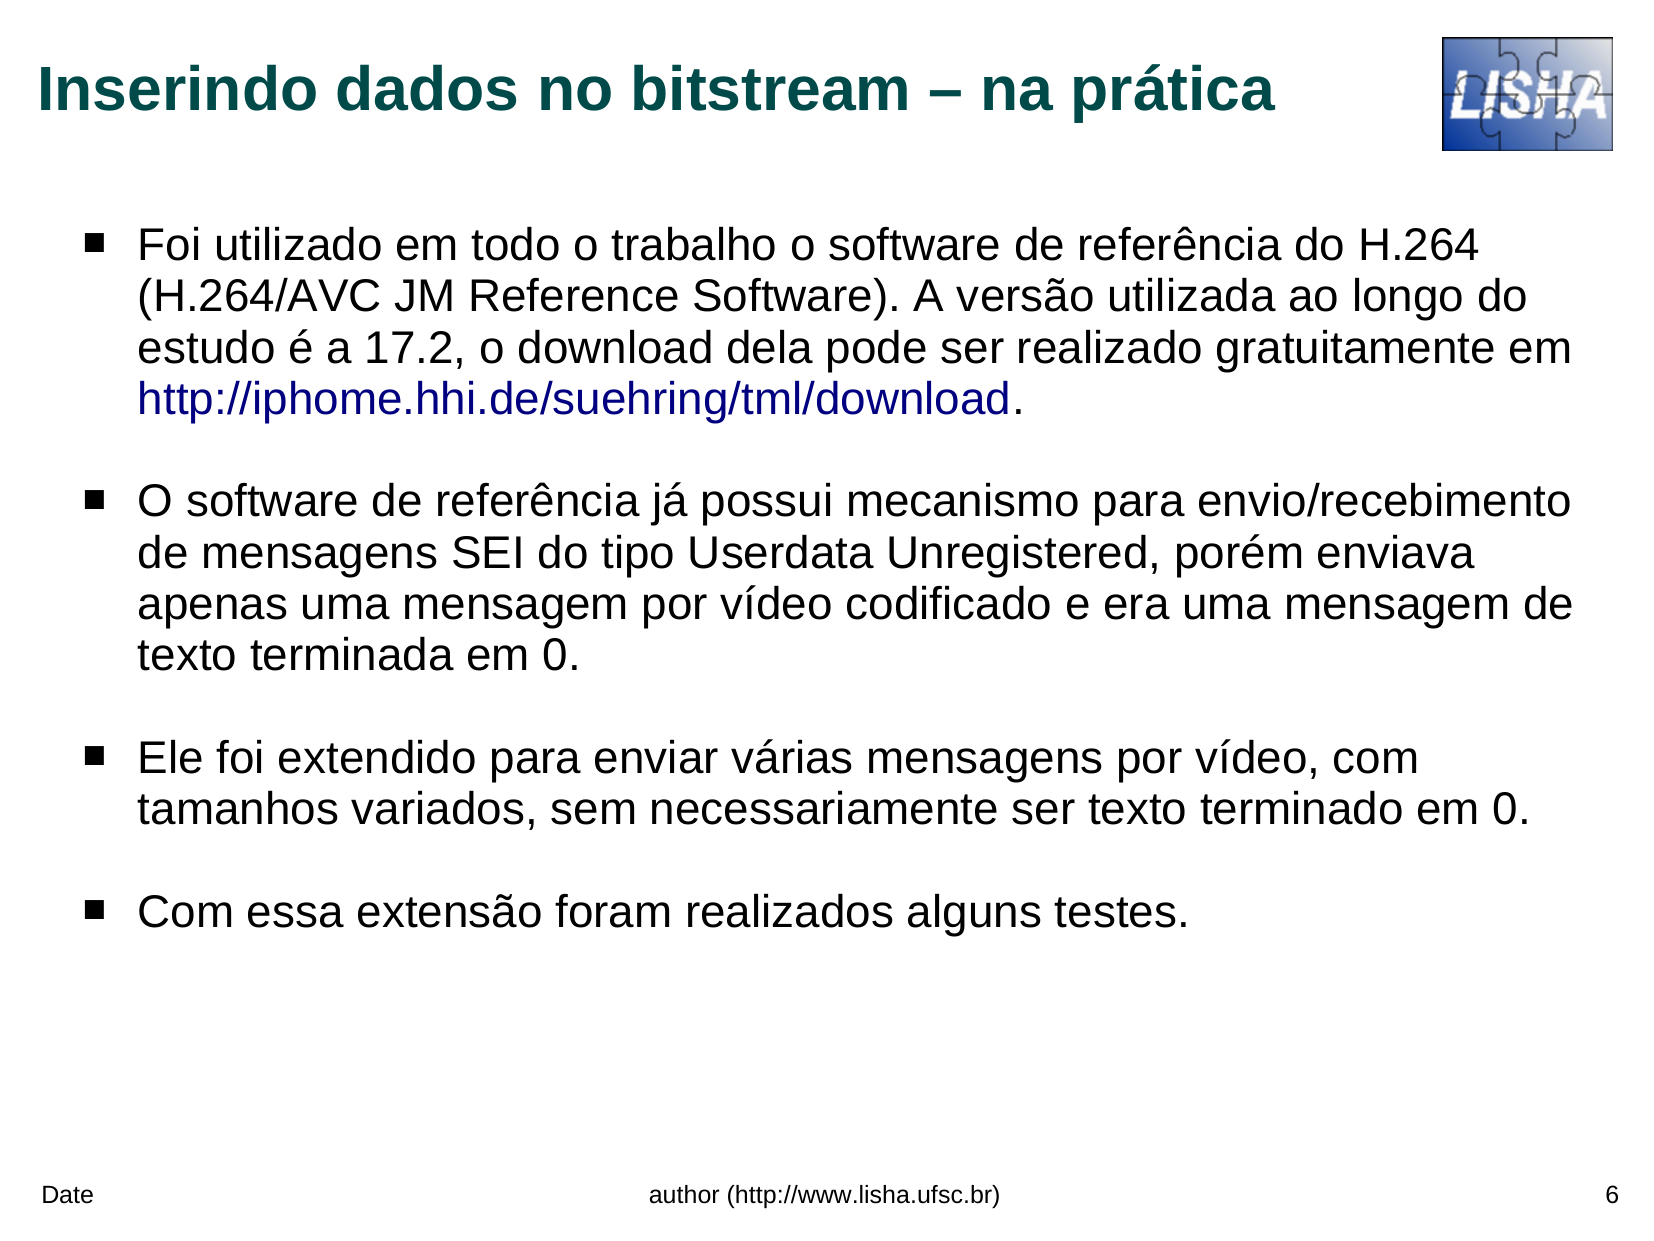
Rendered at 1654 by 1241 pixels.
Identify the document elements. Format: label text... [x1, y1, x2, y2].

list Foi utilizado em todo o trabalho o software de referência do H.264 (H.264/AVC JM Reference Software). A versão utilizada ao longo do estudo é a 17.2, o download dela pode ser realizado gratuitamente em http://iphome.hhi.de/suehring/tml/download. O software de referência já possui mecanismo para envio/recebimento de mensagens SEI do tipo Userdata Unregistered, porém enviava apenas uma mensagem por vídeo codificado e era uma mensagem de texto terminada em 0. Ele foi extendido para enviar várias mensagens por vídeo, com tamanhos variados, sem necessariamente ser texto terminado em 0. Com essa extensão foram realizados alguns testes. [37, 219, 1613, 1157]
title Inserindo dados no bitstream – na prática [37, 37, 1426, 151]
picture [1442, 37, 1613, 151]
